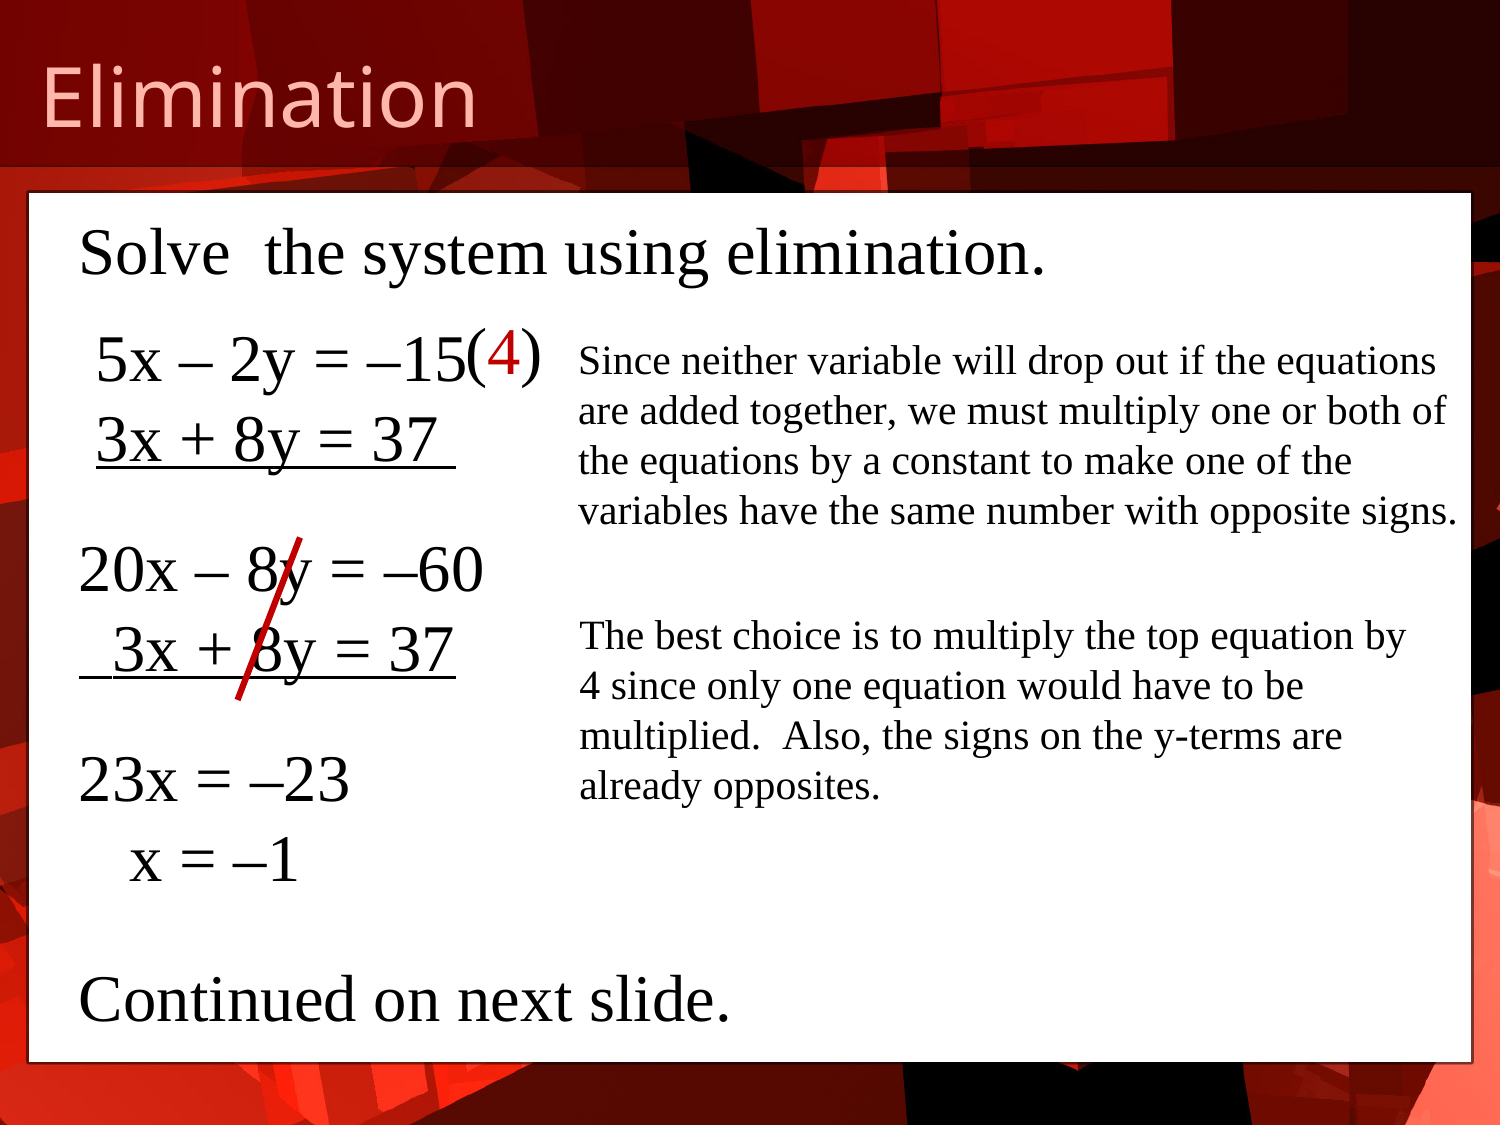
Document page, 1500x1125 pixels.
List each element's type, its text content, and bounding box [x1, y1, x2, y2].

text_box The best choice is to multiply the top equation by 4 since only one equation would have to be multiplied. Also, the signs on the y-terms are already opposites. [564, 599, 1423, 816]
text_box Solve the system using elimination. 5x – 2y = –15 3x + 8y = 37 20x – 8y = –60 3x + 8y = 37 23x = –23 x = –1 Continued on next slide. [64, 200, 1064, 1043]
picture [0, 0, 1500, 1125]
text_box (4) [450, 299, 559, 396]
text_box Since neither variable will drop out if the equations are added together, we must multiply one or both of the equations by a constant to make one of the variables have the same number with opposite signs. [563, 324, 1474, 541]
title Elimination [24, 36, 1326, 152]
